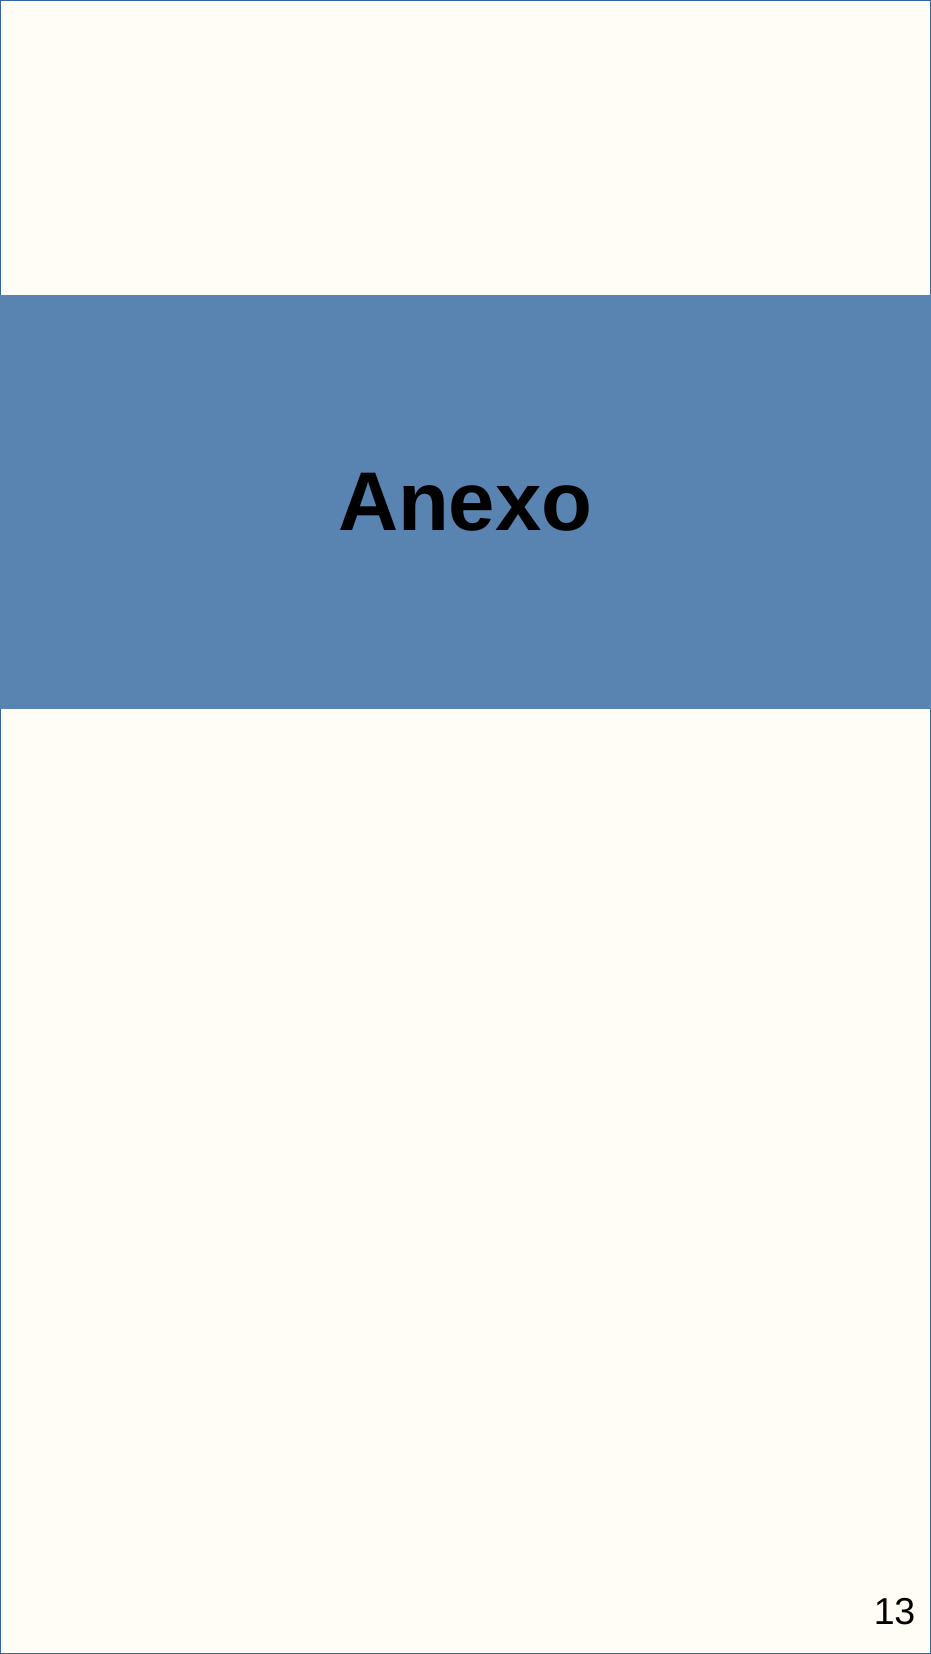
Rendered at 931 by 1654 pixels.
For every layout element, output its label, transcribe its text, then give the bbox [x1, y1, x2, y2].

text_box [0, 709, 931, 1654]
text_box [0, 0, 931, 295]
text_box <número> [729, 1583, 931, 1654]
text_box Anexo [0, 295, 931, 709]
